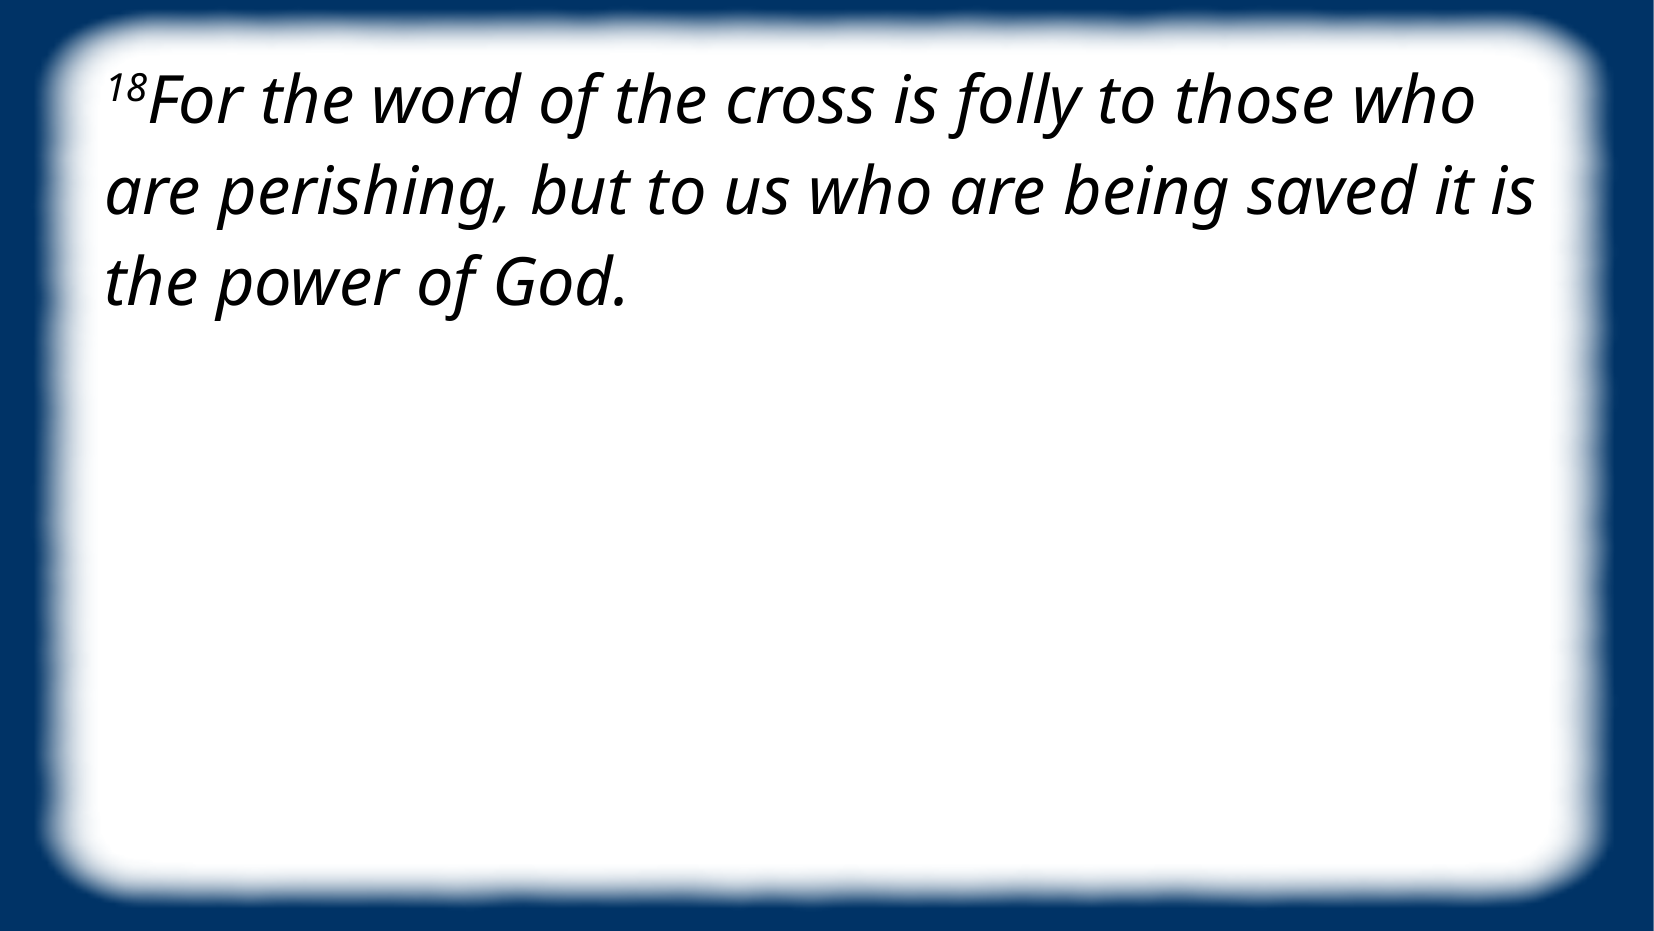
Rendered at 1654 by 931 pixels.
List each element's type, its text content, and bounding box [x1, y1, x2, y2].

picture [0, 0, 1654, 931]
text_box 18For the word of the cross is folly to those who are perishing, but to us who are being saved it is the power of God. [90, 45, 1561, 346]
